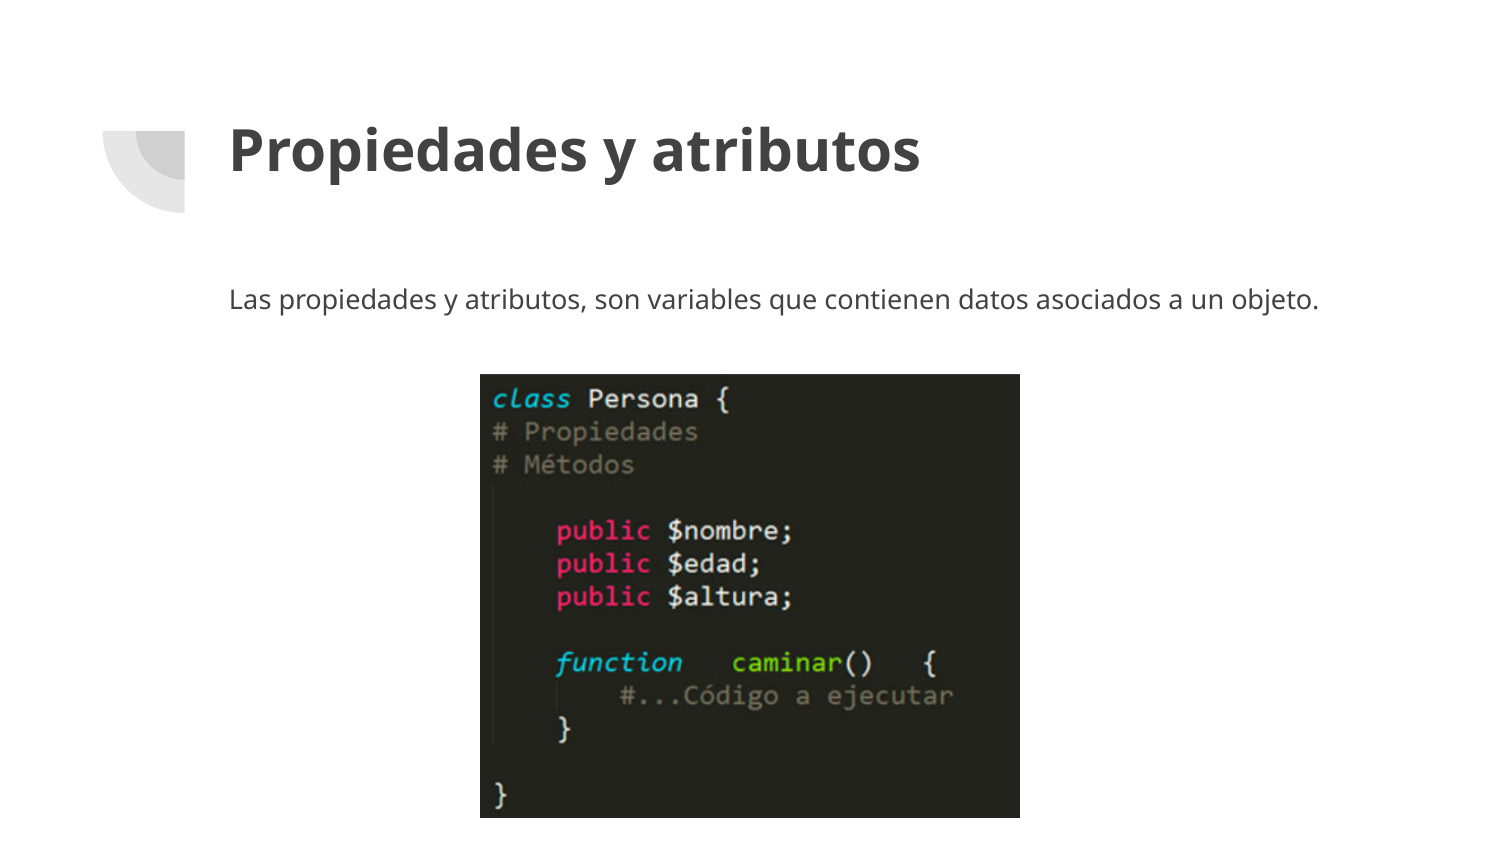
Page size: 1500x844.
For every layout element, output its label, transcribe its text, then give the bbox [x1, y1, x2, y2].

picture [480, 373, 1020, 818]
list Las propiedades y atributos, son variables que contienen datos asociados a un objeto. [213, 262, 1368, 680]
title Propiedades y atributos [213, 98, 1368, 262]
